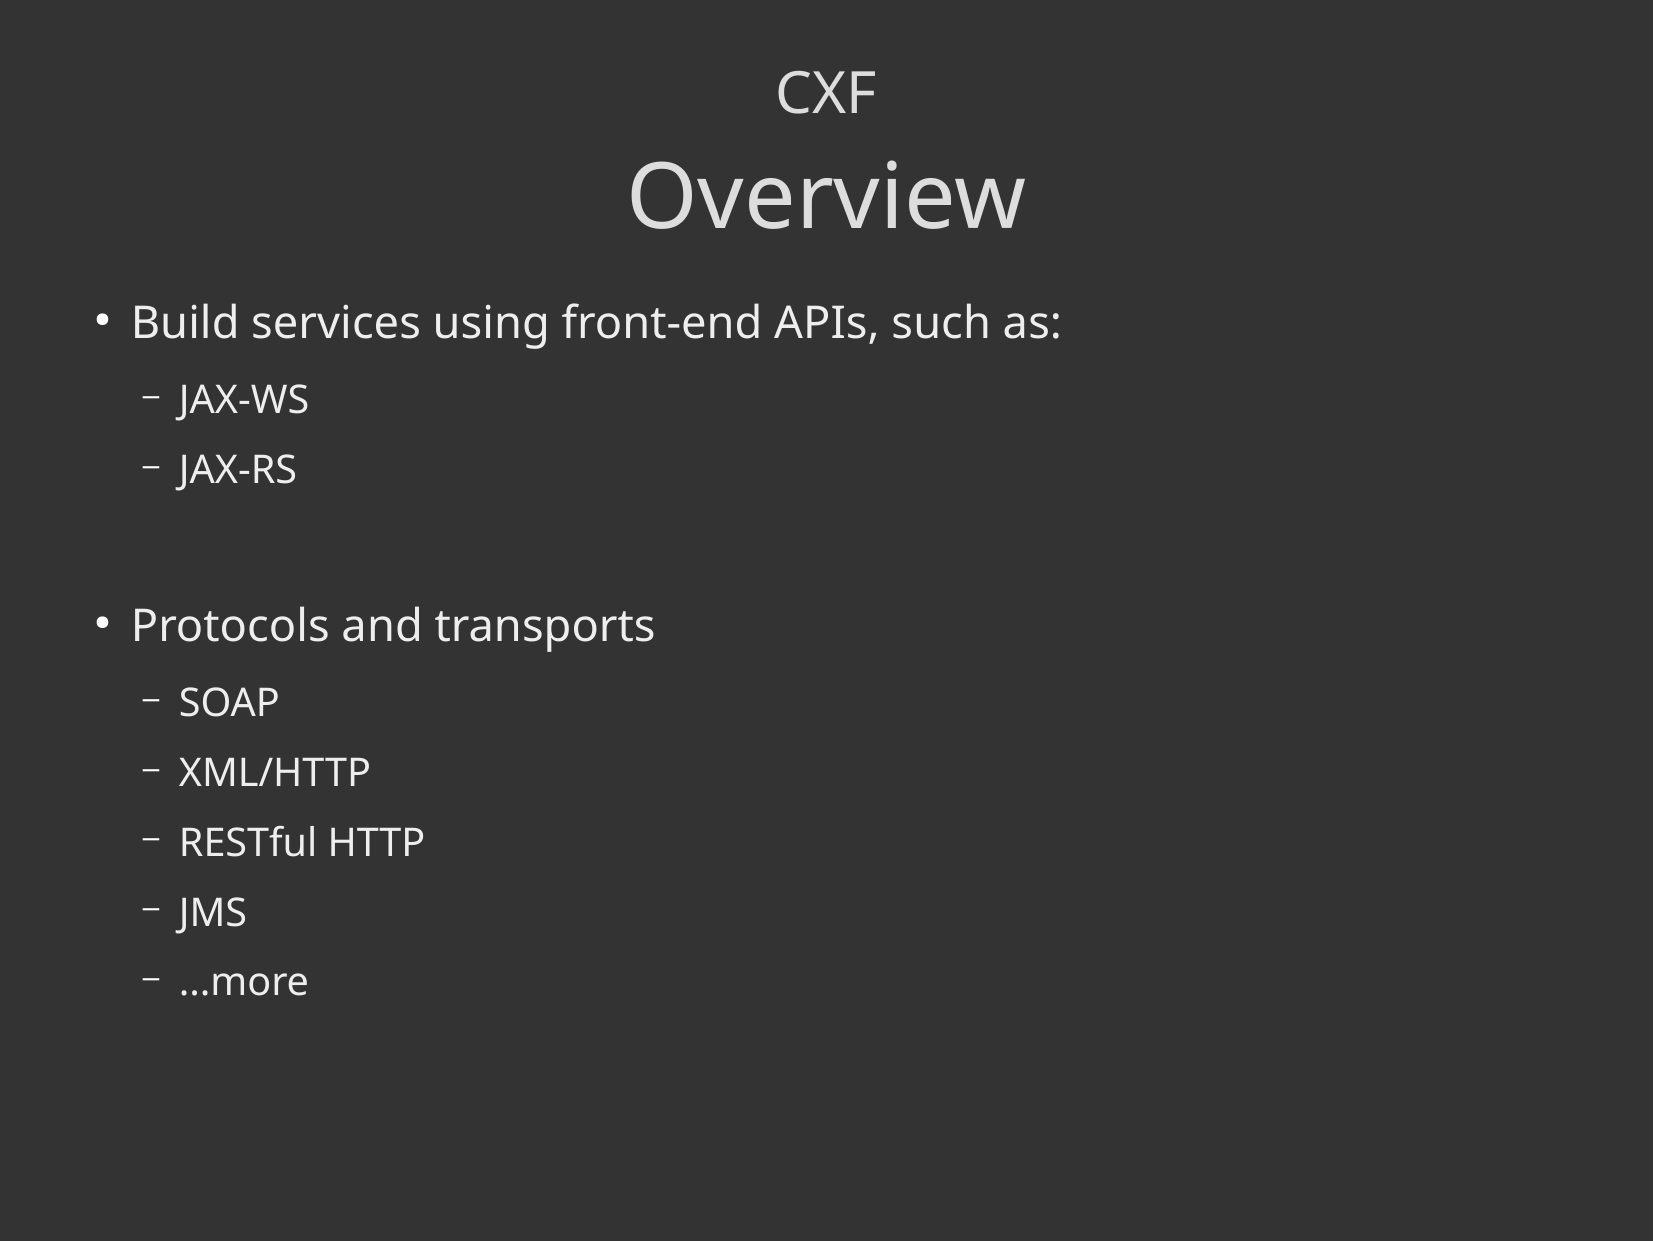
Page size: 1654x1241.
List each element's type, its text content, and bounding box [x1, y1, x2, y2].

title CXF Overview [82, 49, 1571, 257]
list Build services using front-end APIs, such as: JAX-WS JAX-RS Protocols and transports SOAP XML/HTTP RESTful HTTP JMS ...more [82, 290, 1571, 1010]
